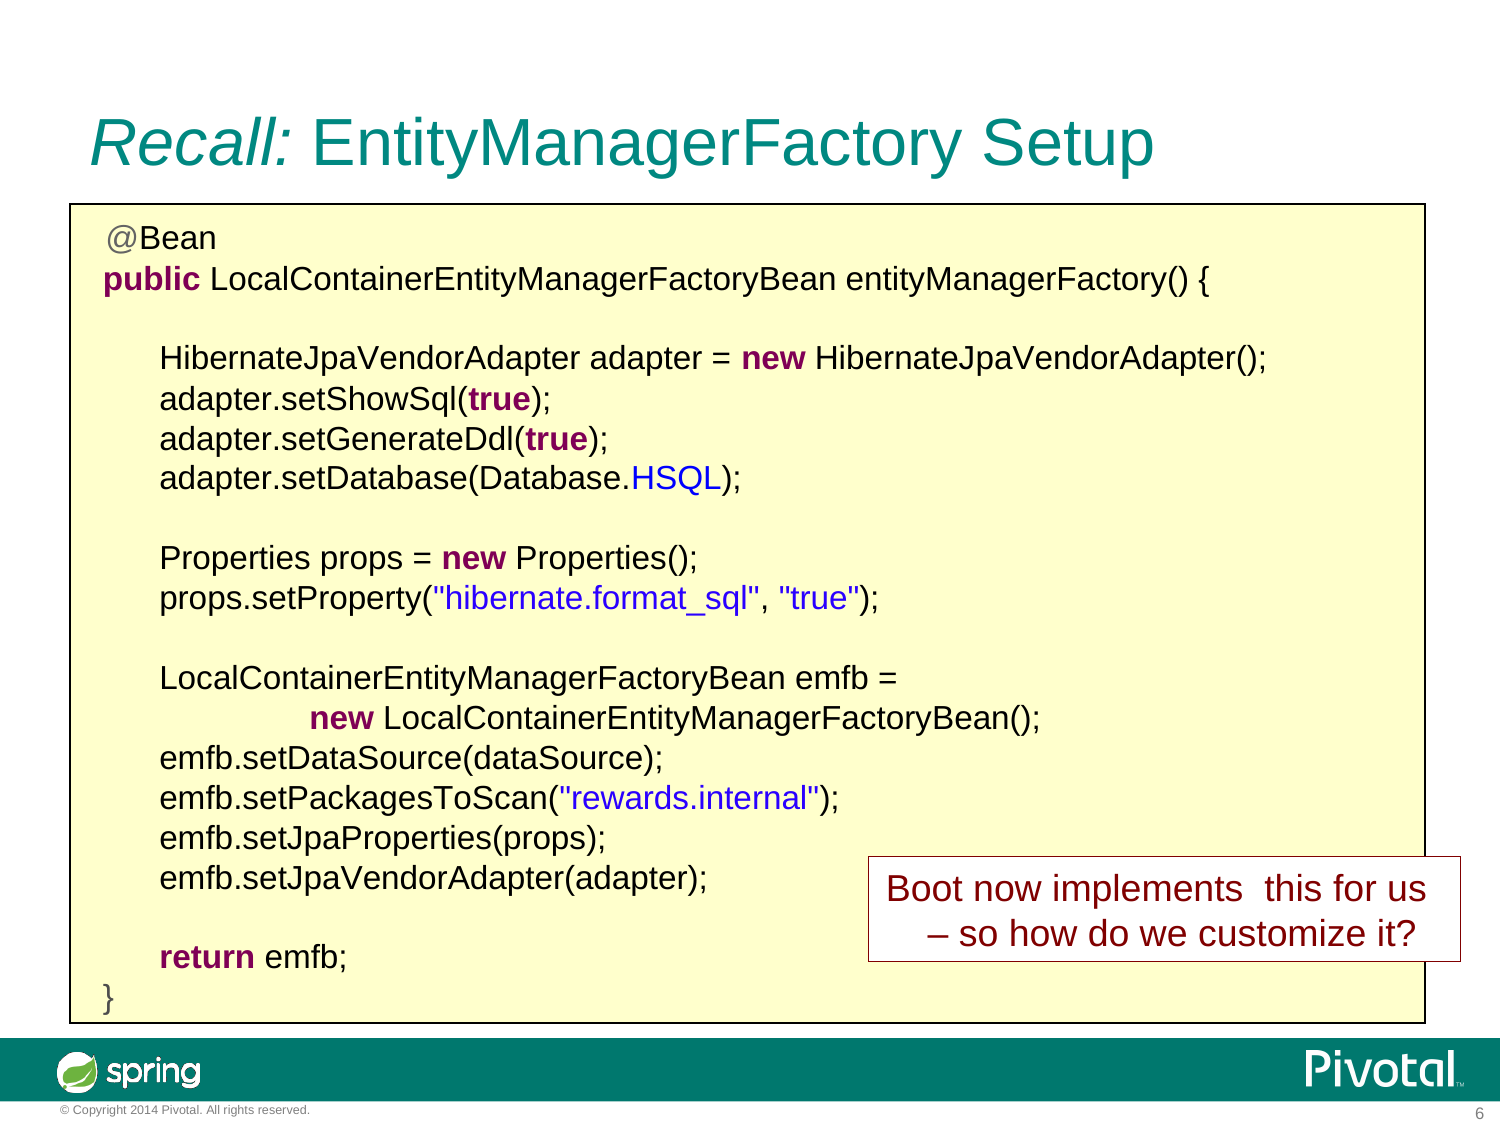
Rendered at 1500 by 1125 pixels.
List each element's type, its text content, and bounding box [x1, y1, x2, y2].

text_box Boot now implements this for us – so how do we customize it? [868, 856, 1461, 962]
picture [1306, 1050, 1464, 1087]
title Recall: EntityManagerFactory Setup [75, 45, 1426, 233]
text_box @Bean public LocalContainerEntityManagerFactoryBean entityManagerFactory() { HibernateJpaVendorAdapter adapter = new HibernateJpaVendorAdapter(); adapter.setShowSql(true); adapter.setGenerateDdl(true); adapter.setDatabase(Database.HSQL); Properties props = new Properties(); props.setProperty("hibernate.format_sql", "true"); LocalContainerEntityManagerFactoryBean emfb = new LocalContainerEntityManagerFactoryBean(); emfb.setDataSource(dataSource); emfb.setPackagesToScan("rewards.internal"); emfb.setJpaProperties(props); emfb.setJpaVendorAdapter(adapter); return emfb; } [69, 204, 1425, 1024]
picture [32, 1041, 210, 1103]
